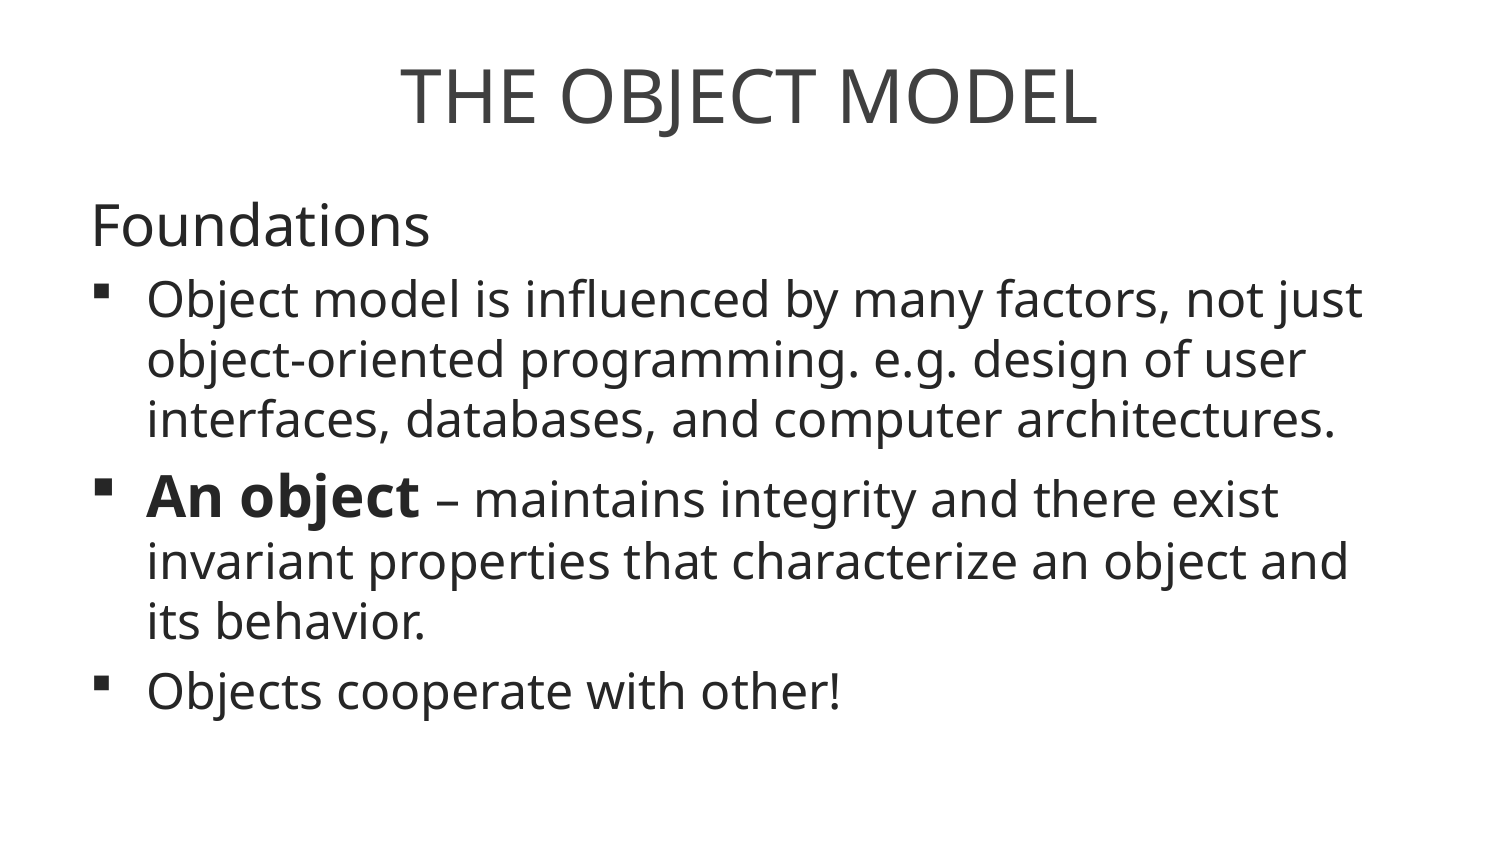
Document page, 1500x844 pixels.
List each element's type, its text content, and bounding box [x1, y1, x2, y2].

title The object model [75, 23, 1425, 164]
list Foundations Object model is influenced by many factors, not just object-oriented programming. e.g. design of user interfaces, databases, and computer architectures. An object – maintains integrity and there exist invariant properties that characterize an object and its behavior. Objects cooperate with other! [75, 180, 1425, 778]
